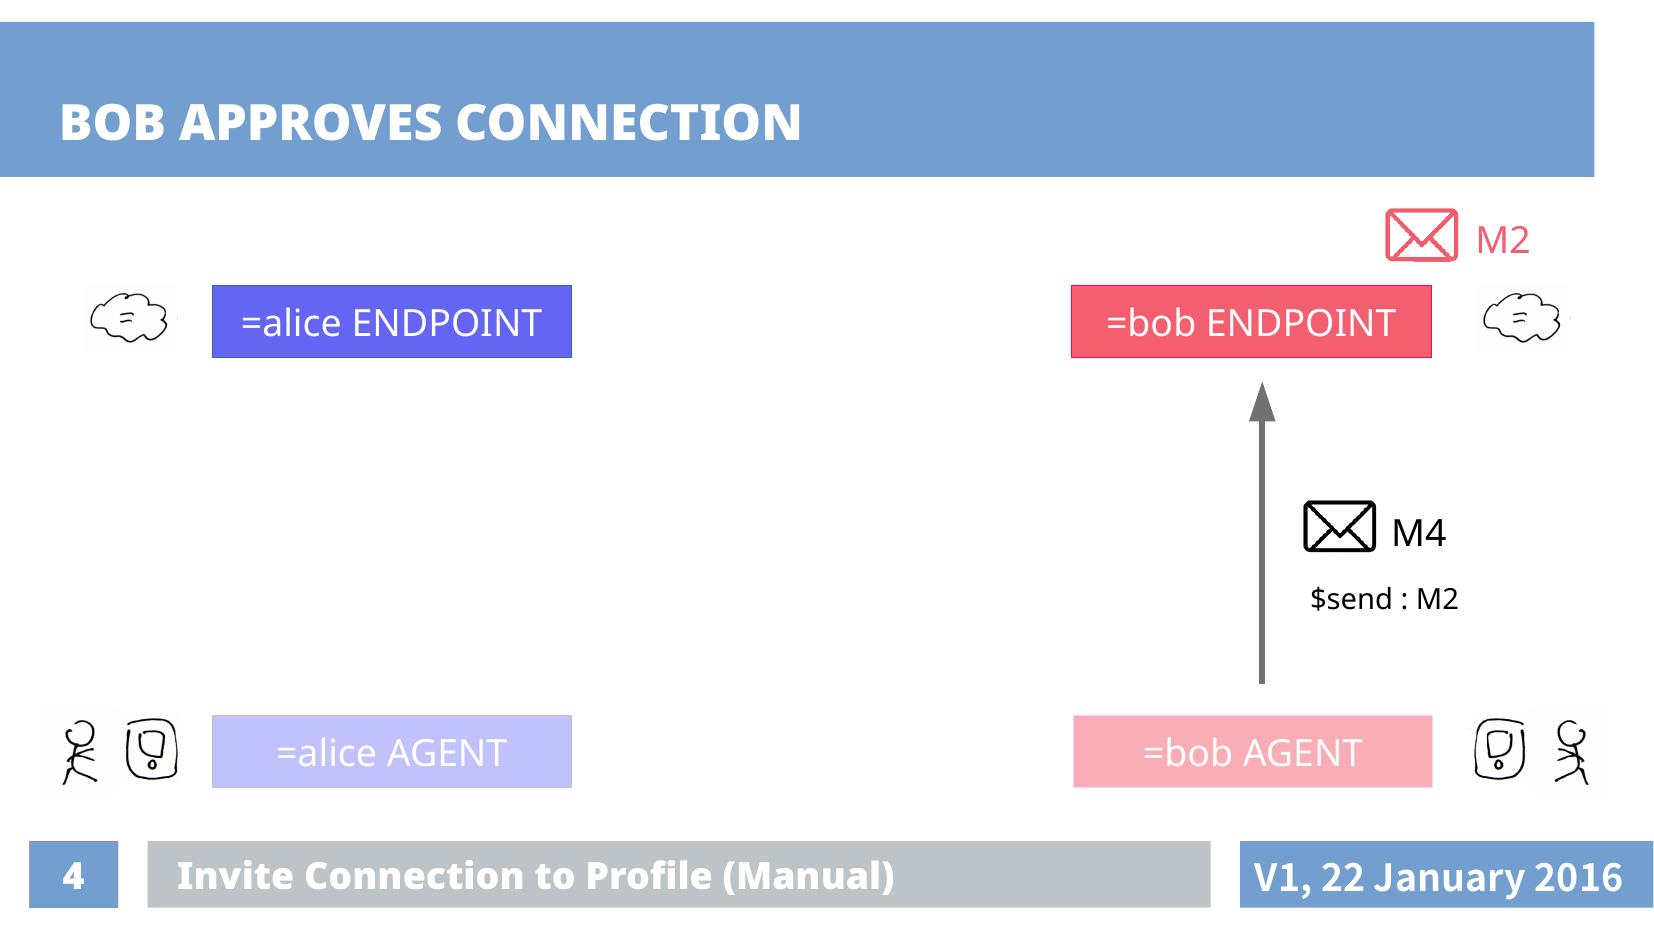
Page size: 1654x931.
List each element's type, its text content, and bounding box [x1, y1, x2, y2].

text_box =bob AGENT [1073, 715, 1433, 788]
picture [40, 706, 182, 798]
picture [1300, 497, 1379, 555]
text_box =alice AGENT [212, 715, 572, 788]
text_box =alice ENDPOINT [212, 285, 572, 358]
picture [1469, 706, 1611, 798]
title BOB APPROVES CONNECTION [58, 44, 1595, 155]
text_box $send : M2 [1101, 573, 1478, 663]
picture [1382, 205, 1461, 264]
text_box =bob ENDPOINT [1071, 285, 1432, 358]
picture [82, 283, 178, 353]
text_box M4 [1376, 499, 1462, 558]
picture [1475, 283, 1571, 353]
text_box M2 [1460, 206, 1547, 265]
